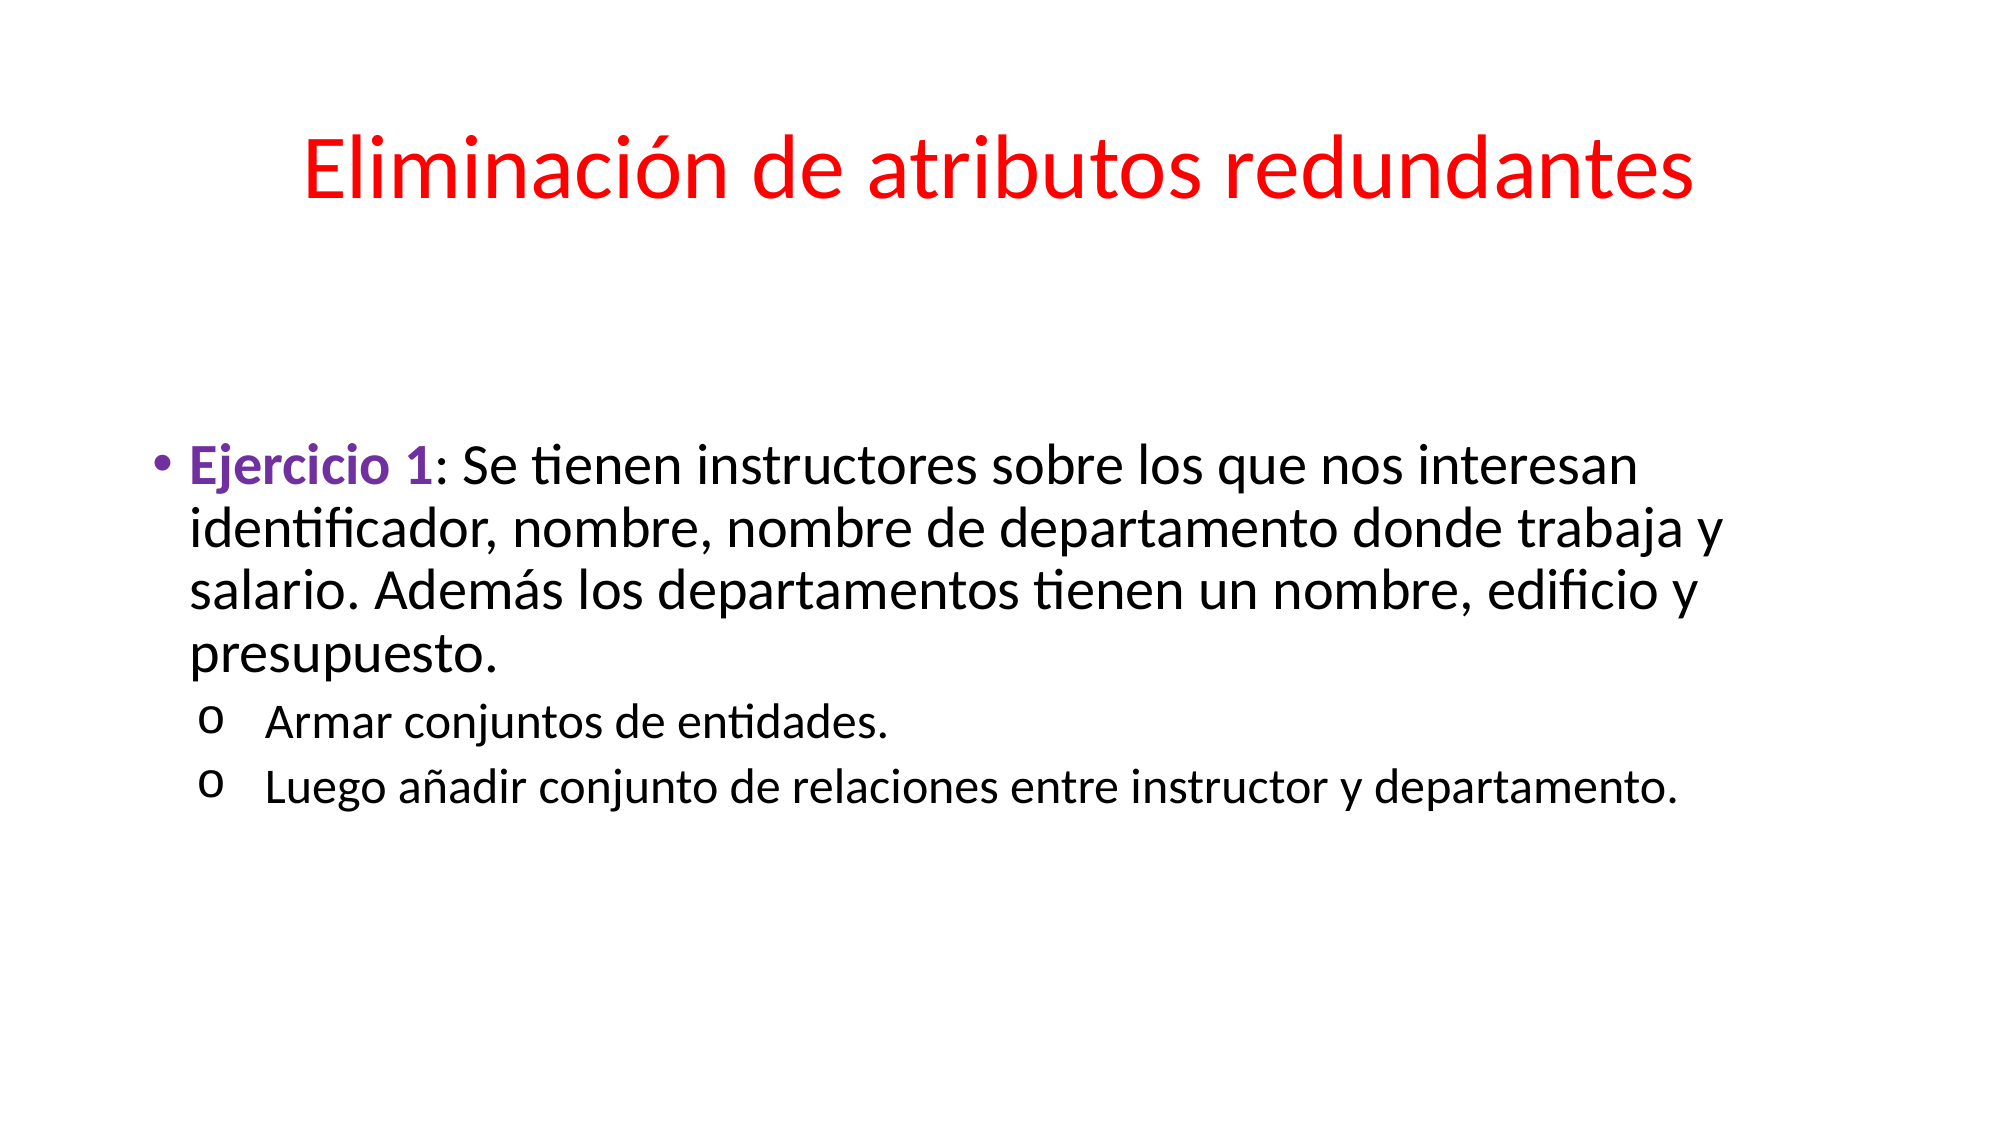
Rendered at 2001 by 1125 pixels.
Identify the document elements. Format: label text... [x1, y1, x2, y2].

list Ejercicio 1: Se tienen instructores sobre los que nos interesan identificador, nombre, nombre de departamento donde trabaja y salario. Además los departamentos tienen un nombre, edificio y presupuesto. Armar conjuntos de entidades. Luego añadir conjunto de relaciones entre instructor y departamento. [137, 299, 1863, 1014]
title Eliminación de atributos redundantes [137, 59, 1863, 278]
